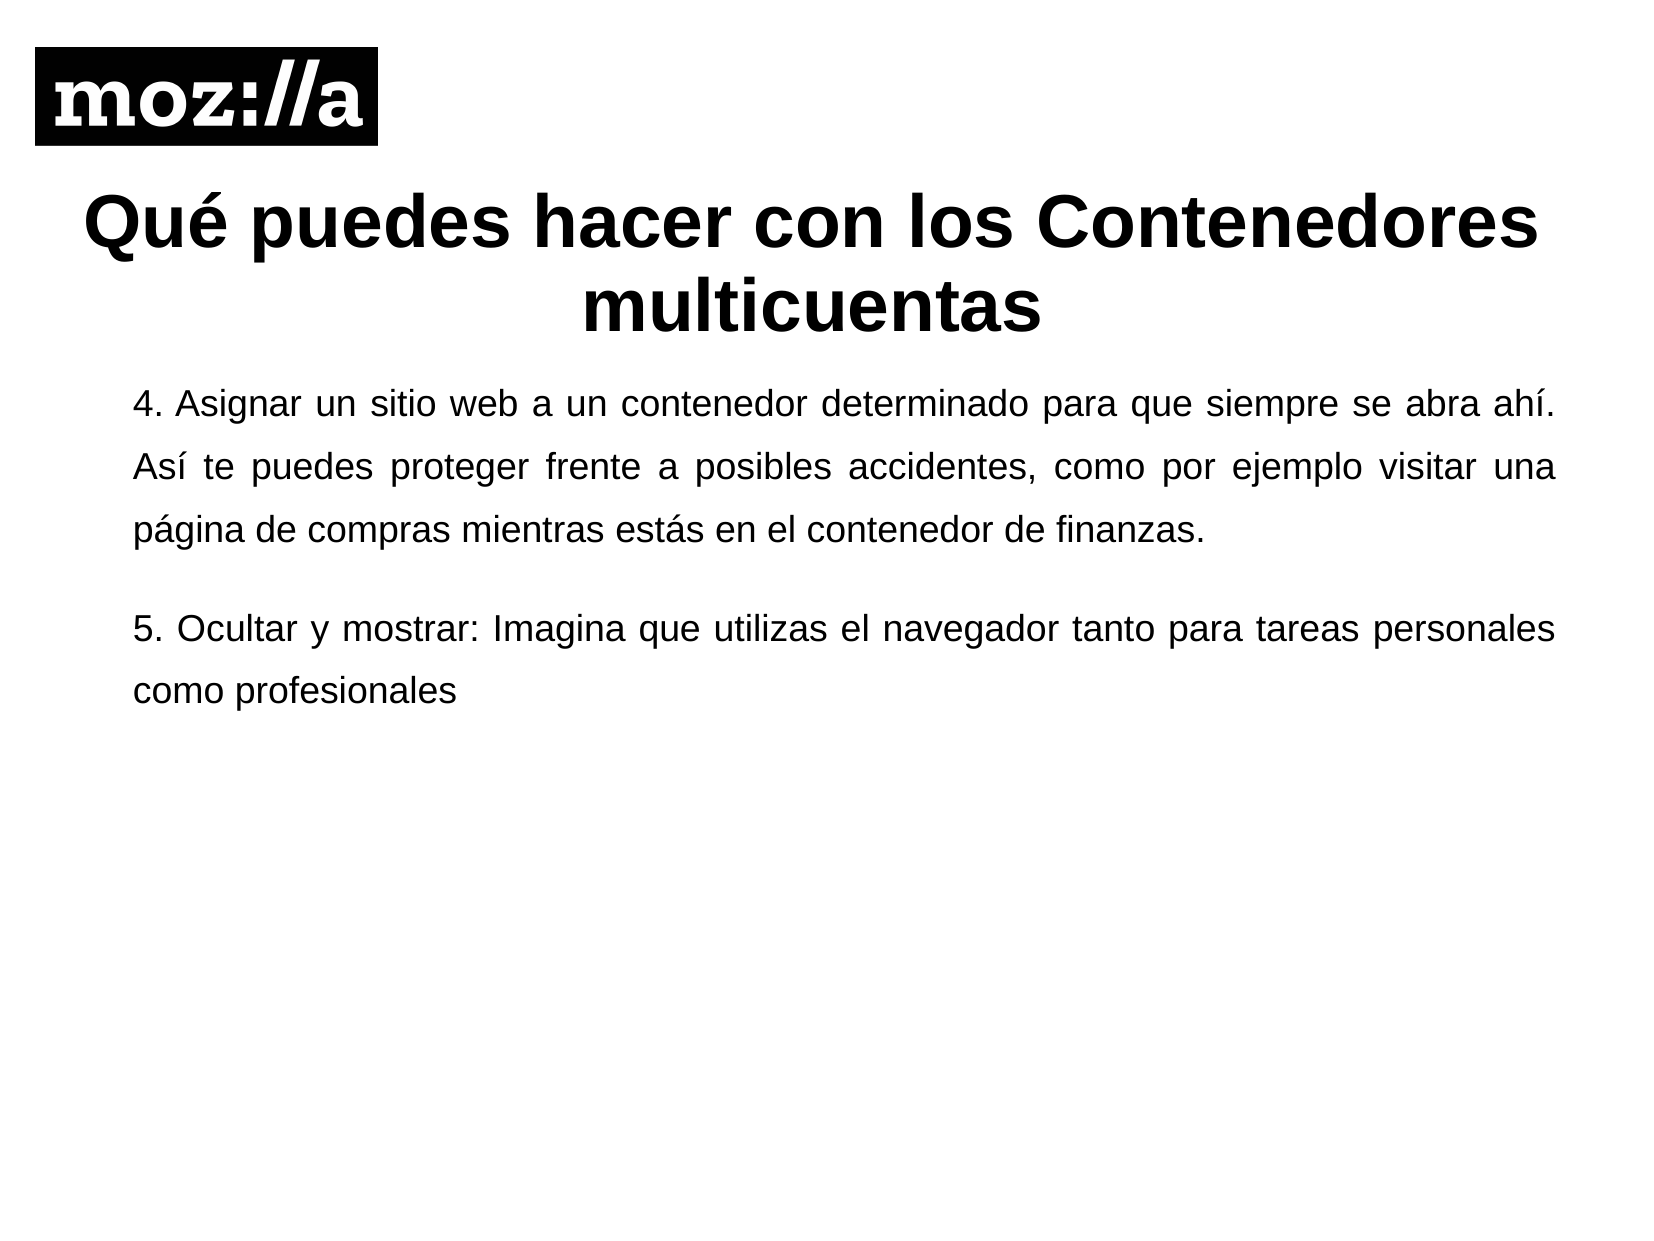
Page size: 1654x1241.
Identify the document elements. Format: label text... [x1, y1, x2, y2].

picture [35, 47, 378, 146]
text_box 4. Asignar un sitio web a un contenedor determinado para que siempre se abra ahí. Así te puedes proteger frente a posibles accidentes, como por ejemplo visitar una página de compras mientras estás en el contenedor de finanzas. 5. Ocultar y mostrar: Imagina que utilizas el navegador tanto para tareas personales como profesionales [118, 354, 1571, 945]
subtitle [82, 290, 1571, 1010]
text_box Qué puedes hacer con los Contenedores multicuentas [68, 179, 1557, 348]
